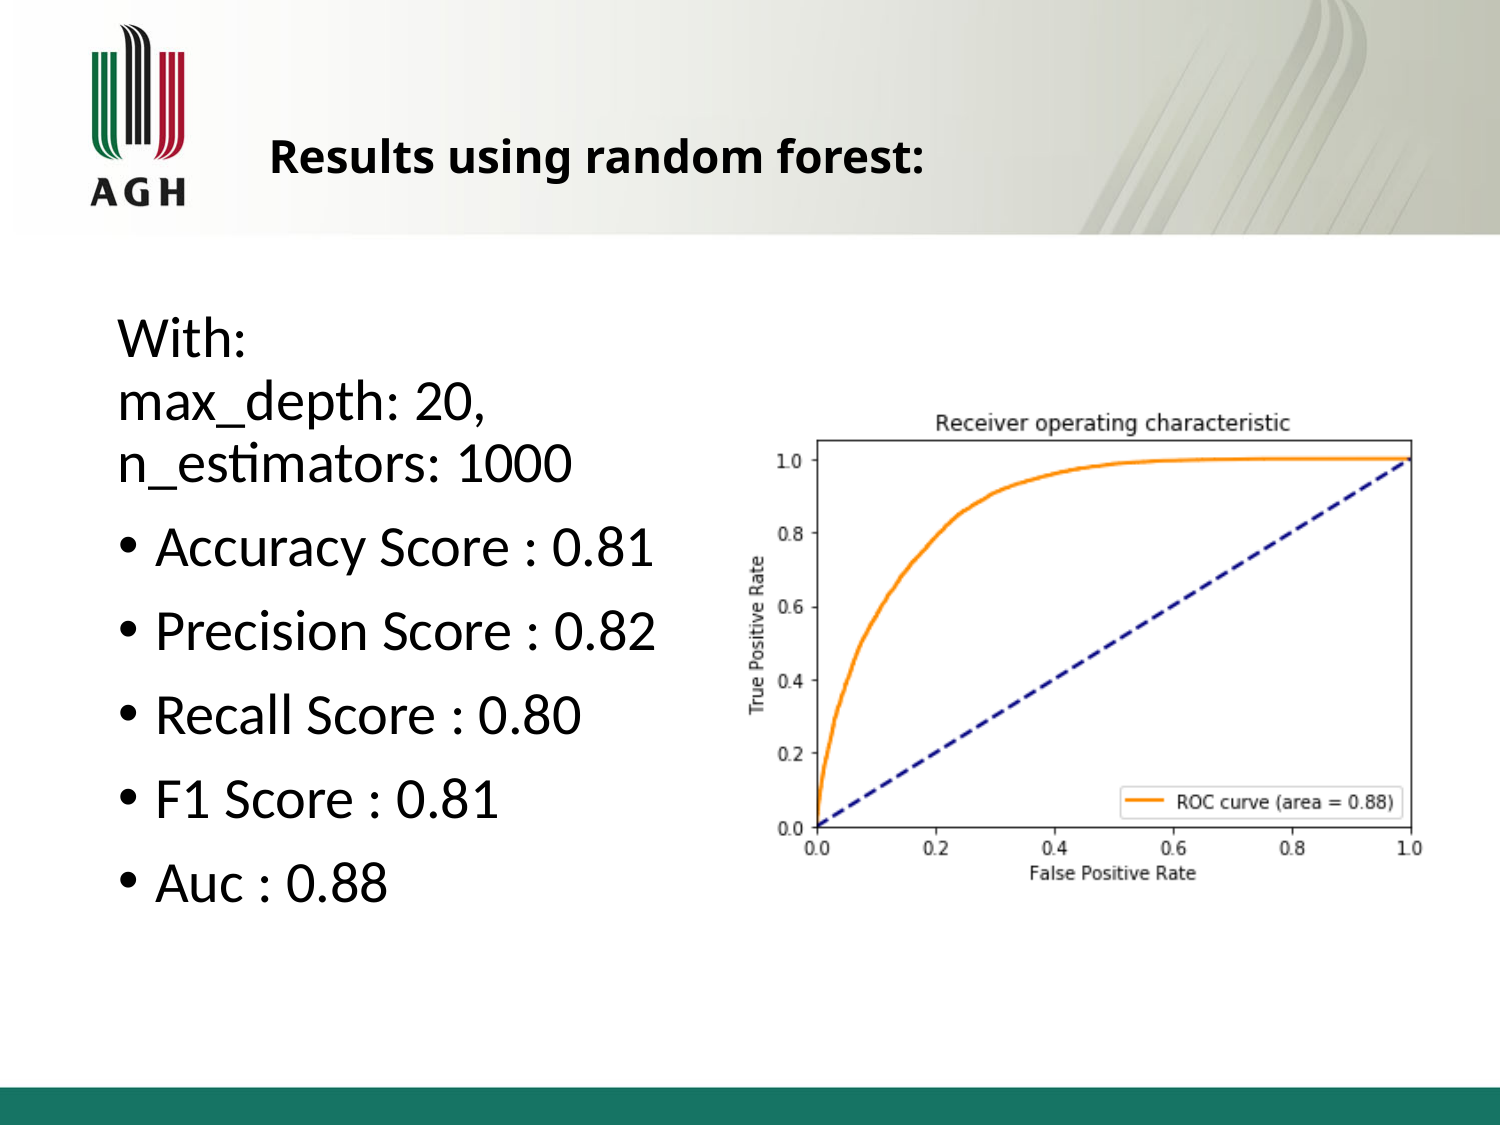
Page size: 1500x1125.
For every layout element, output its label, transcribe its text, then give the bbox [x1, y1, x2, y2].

text_box With: max_depth: 20, n_estimators: 1000 Accuracy Score : 0.81 Precision Score : 0.82 Recall Score : 0.80 F1 Score : 0.81 Auc : 0.88 [102, 299, 741, 1013]
text_box Results using random forest: [253, 119, 1425, 191]
picture [0, 0, 1500, 1125]
